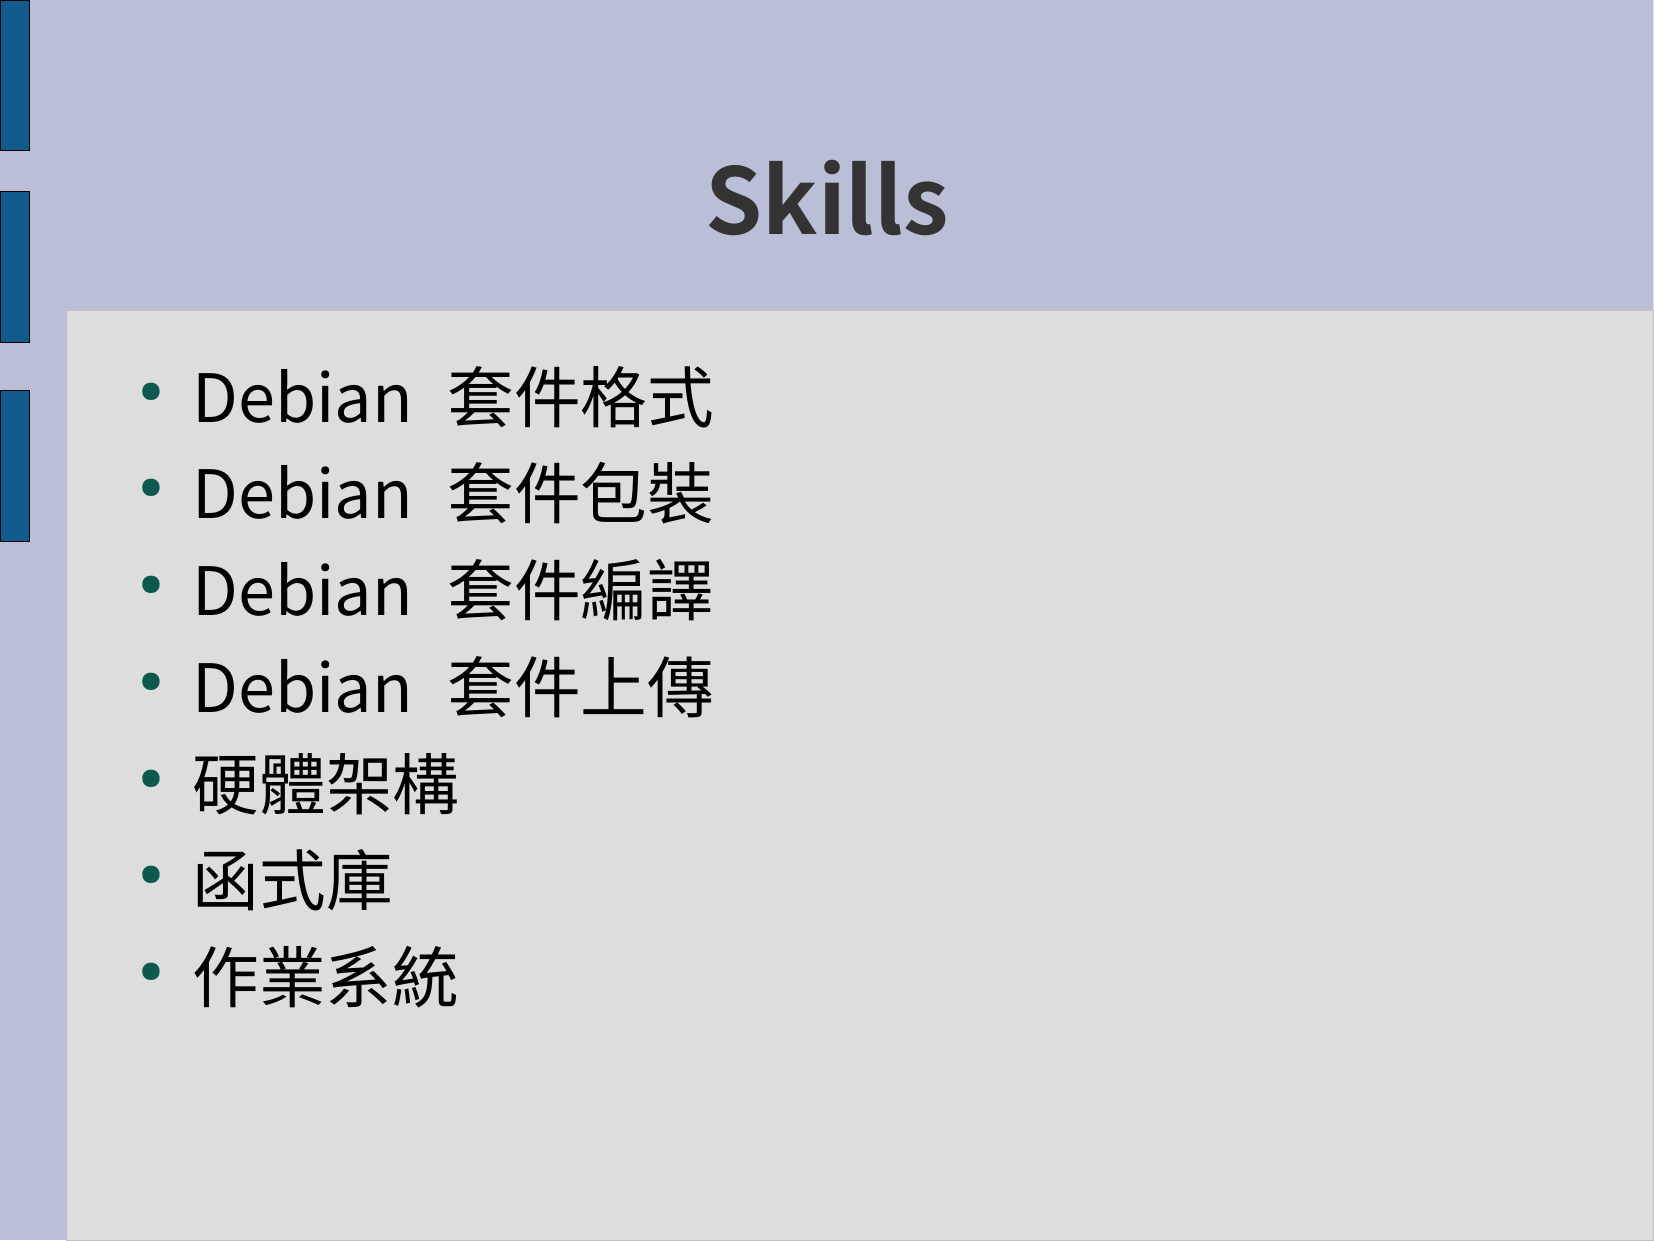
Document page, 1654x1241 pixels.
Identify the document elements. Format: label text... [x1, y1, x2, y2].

title Skills [121, 91, 1534, 299]
list Debian 套件格式 Debian 套件包裝 Debian 套件編譯 Debian 套件上傳 硬體架構 函式庫 作業系統 [121, 344, 1534, 1164]
